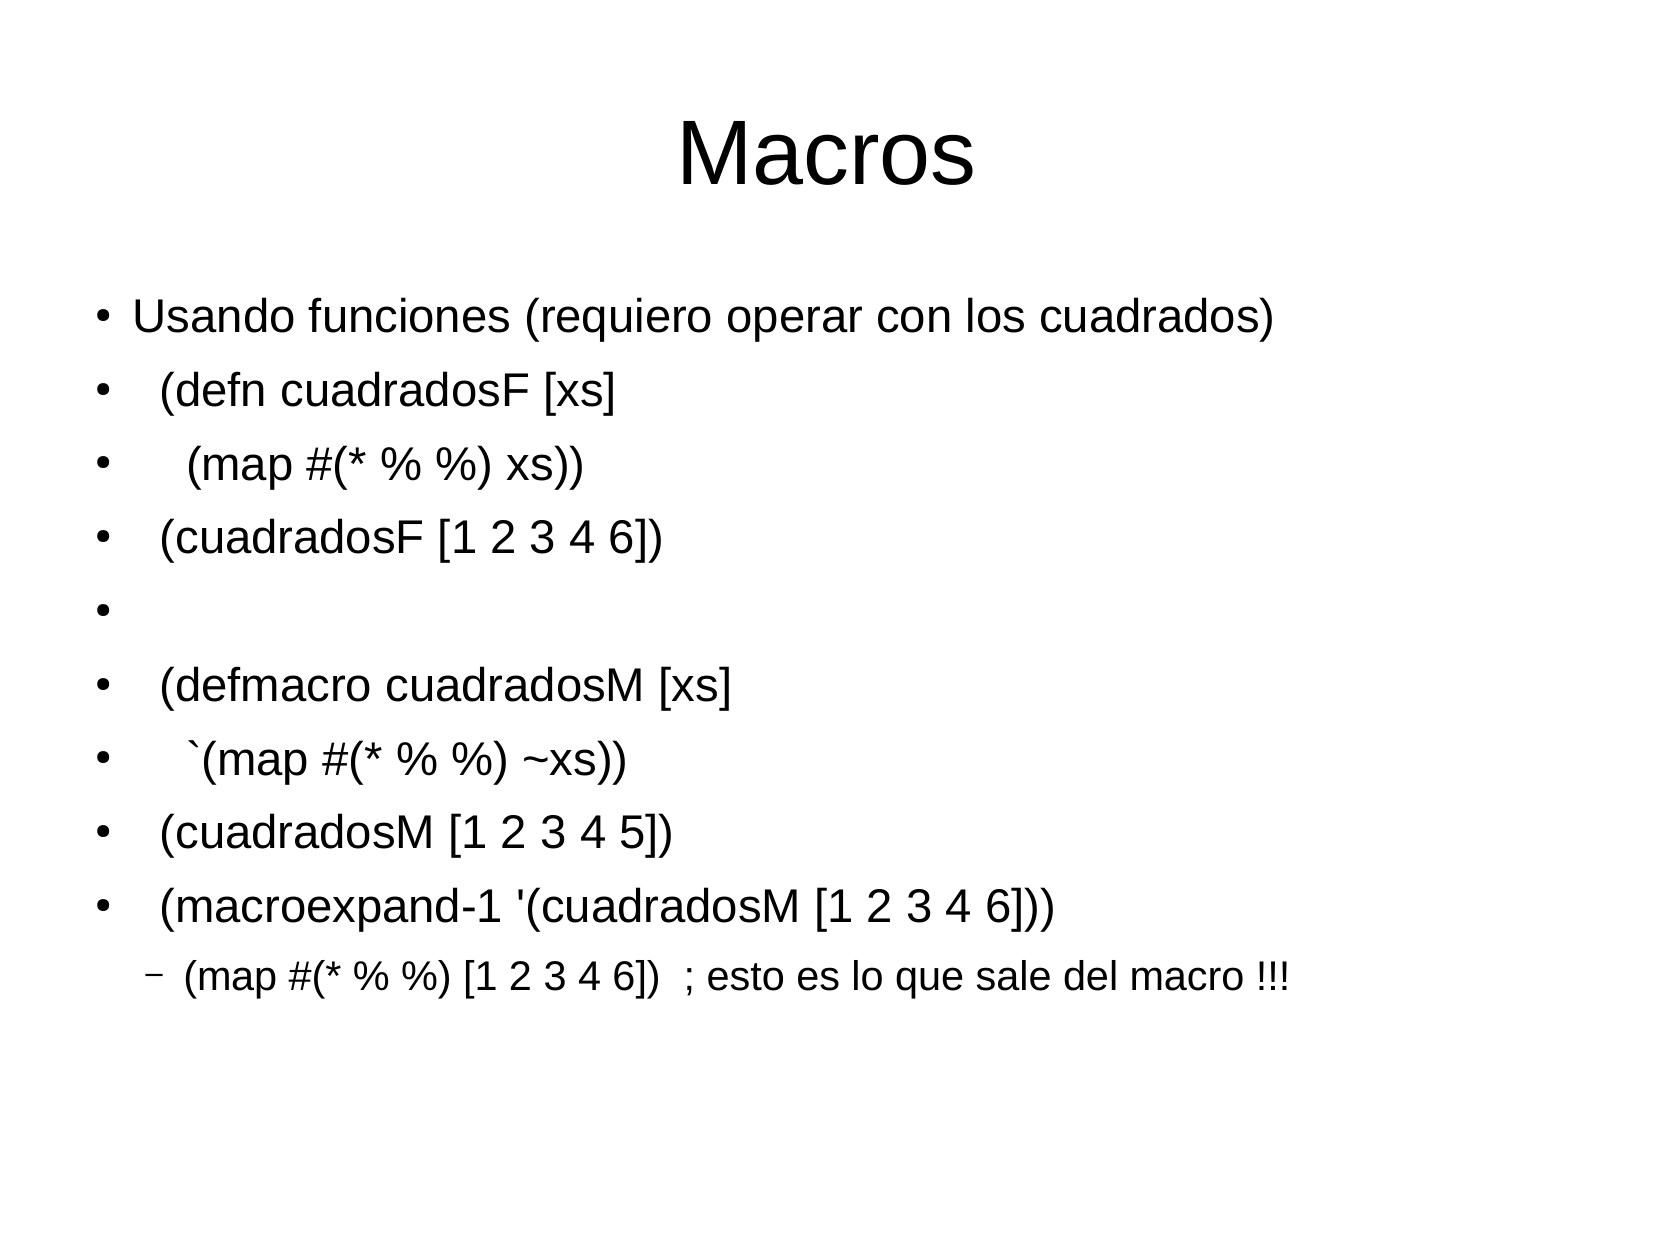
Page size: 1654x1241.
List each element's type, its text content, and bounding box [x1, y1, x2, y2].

list Usando funciones (requiero operar con los cuadrados) (defn cuadradosF [xs] (map #(* % %) xs)) (cuadradosF [1 2 3 4 6]) (defmacro cuadradosM [xs] `(map #(* % %) ~xs)) (cuadradosM [1 2 3 4 5]) (macroexpand-1 '(cuadradosM [1 2 3 4 6])) (map #(* % %) [1 2 3 4 6]) ; esto es lo que sale del macro !!! [82, 290, 1571, 1010]
title Macros [82, 49, 1571, 257]
